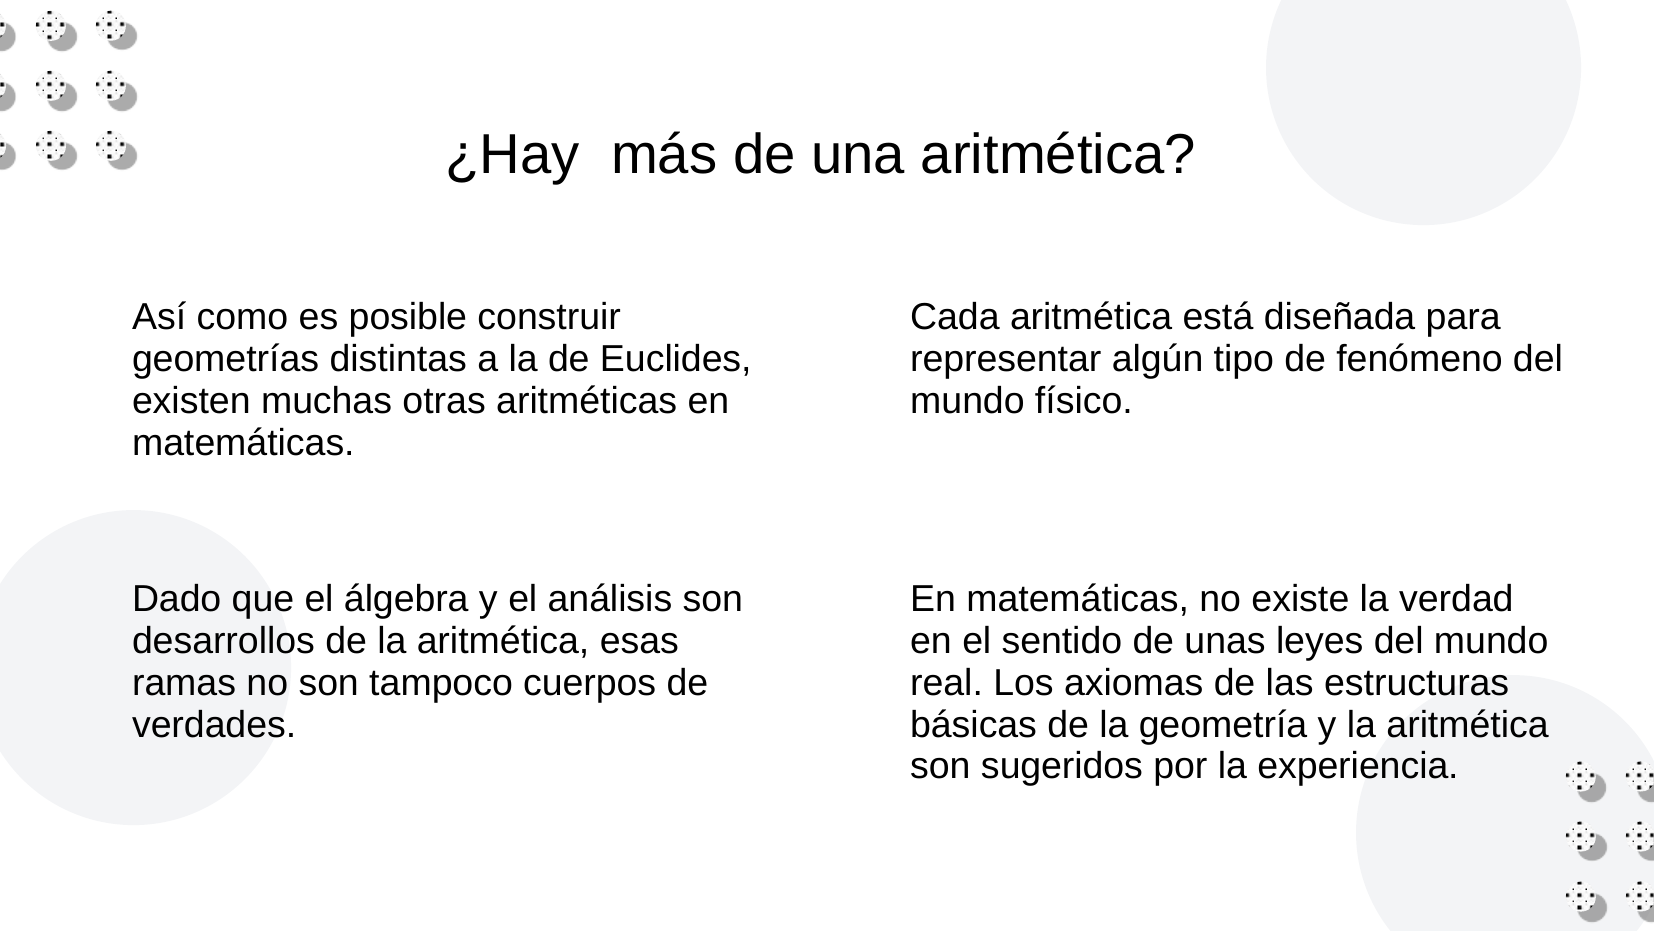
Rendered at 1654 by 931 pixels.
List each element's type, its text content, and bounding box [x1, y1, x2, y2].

picture [1625, 761, 1654, 792]
picture [35, 70, 66, 101]
picture [0, 73, 6, 98]
picture [95, 10, 126, 41]
list Cada aritmética está diseñada para representar algún tipo de fenómeno del mundo físico. [839, 295, 1566, 553]
picture [1625, 881, 1654, 912]
picture [0, 133, 7, 158]
picture [1566, 761, 1596, 792]
picture [0, 13, 6, 38]
picture [99, 70, 123, 76]
picture [1625, 821, 1654, 852]
picture [1565, 821, 1596, 852]
list Así como es posible construir geometrías distintas a la de Euclides, existen muchas otras aritméticas en matemáticas. [61, 295, 788, 553]
picture [35, 130, 67, 161]
list Dado que el álgebra y el análisis son desarrollos de la aritmética, esas ramas no son tampoco cuerpos de verdades. [61, 577, 788, 835]
title ¿Hay más de una aritmética? [76, 76, 1565, 233]
list En matemáticas, no existe la verdad en el sentido de unas leyes del mundo real. Los axiomas de las estructuras básicas de la geometría y la aritmética son sugeridos por la experiencia. [839, 577, 1566, 835]
picture [1565, 881, 1596, 912]
picture [35, 10, 66, 41]
